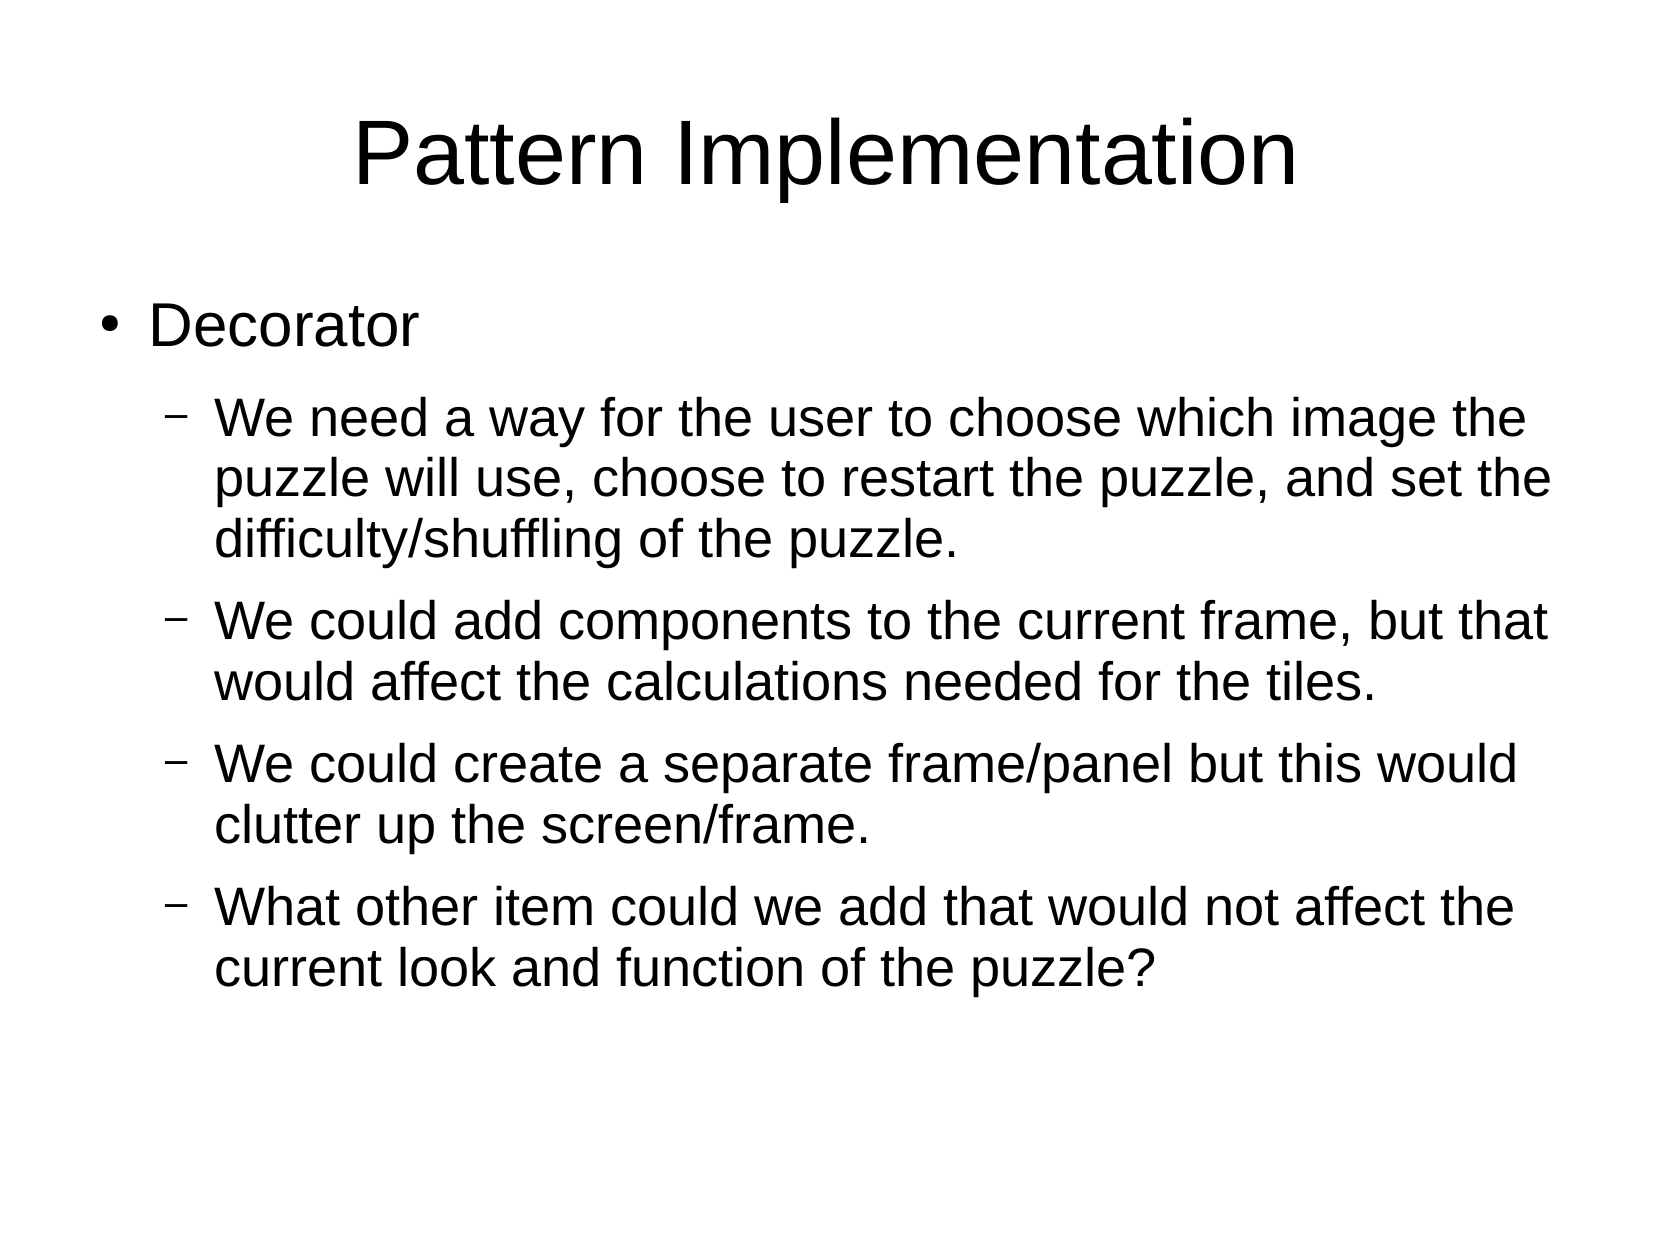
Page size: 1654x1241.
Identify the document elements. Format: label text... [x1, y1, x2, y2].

list Decorator We need a way for the user to choose which image the puzzle will use, choose to restart the puzzle, and set the difficulty/shuffling of the puzzle. We could add components to the current frame, but that would affect the calculations needed for the tiles. We could create a separate frame/panel but this would clutter up the screen/frame. What other item could we add that would not affect the current look and function of the puzzle? [82, 290, 1571, 1010]
title Pattern Implementation [82, 49, 1571, 257]
